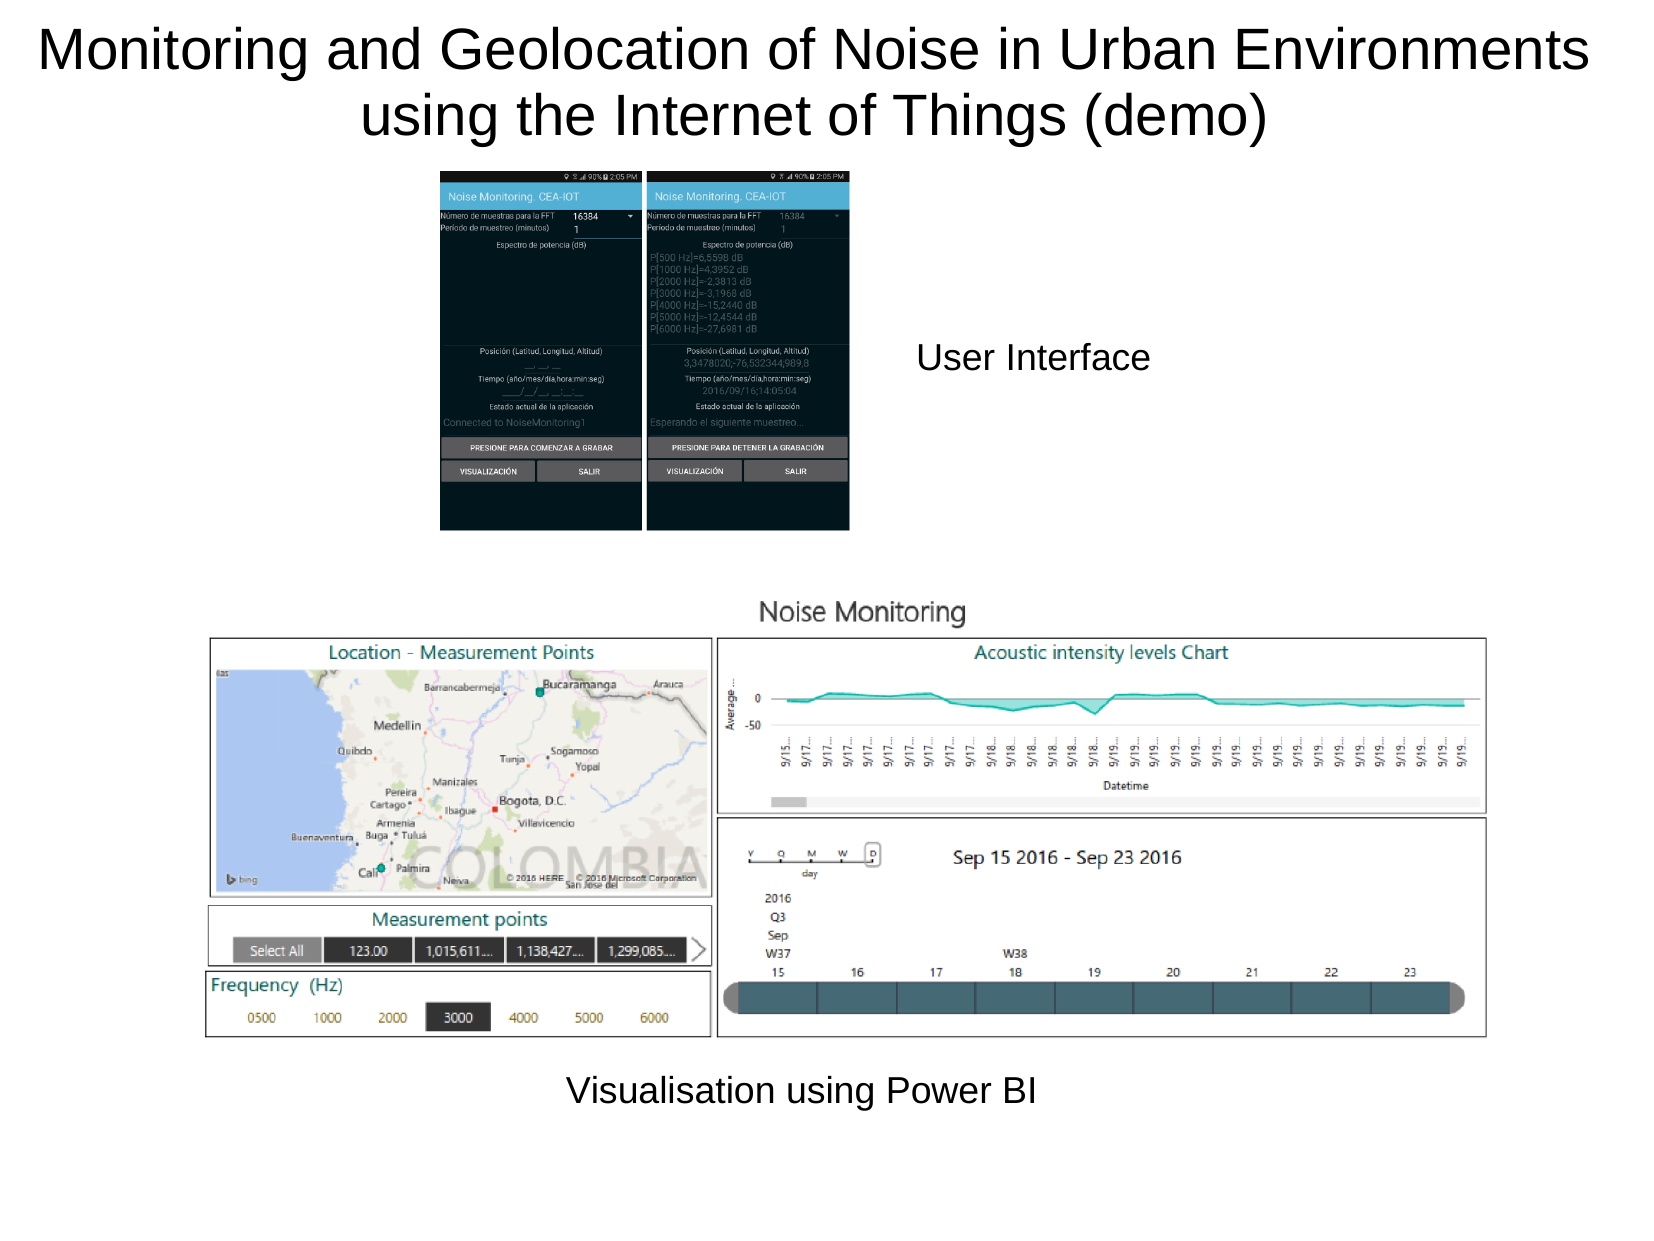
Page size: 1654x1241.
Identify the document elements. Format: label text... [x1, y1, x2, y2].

text_box Visualisation using Power BI [550, 1062, 1052, 1123]
picture [200, 595, 1489, 1040]
title Monitoring and Geolocation of Noise in Urban Environments using the Internet of Things (demo) [35, 0, 1595, 184]
text_box User Interface [901, 329, 1167, 390]
picture [437, 168, 851, 532]
